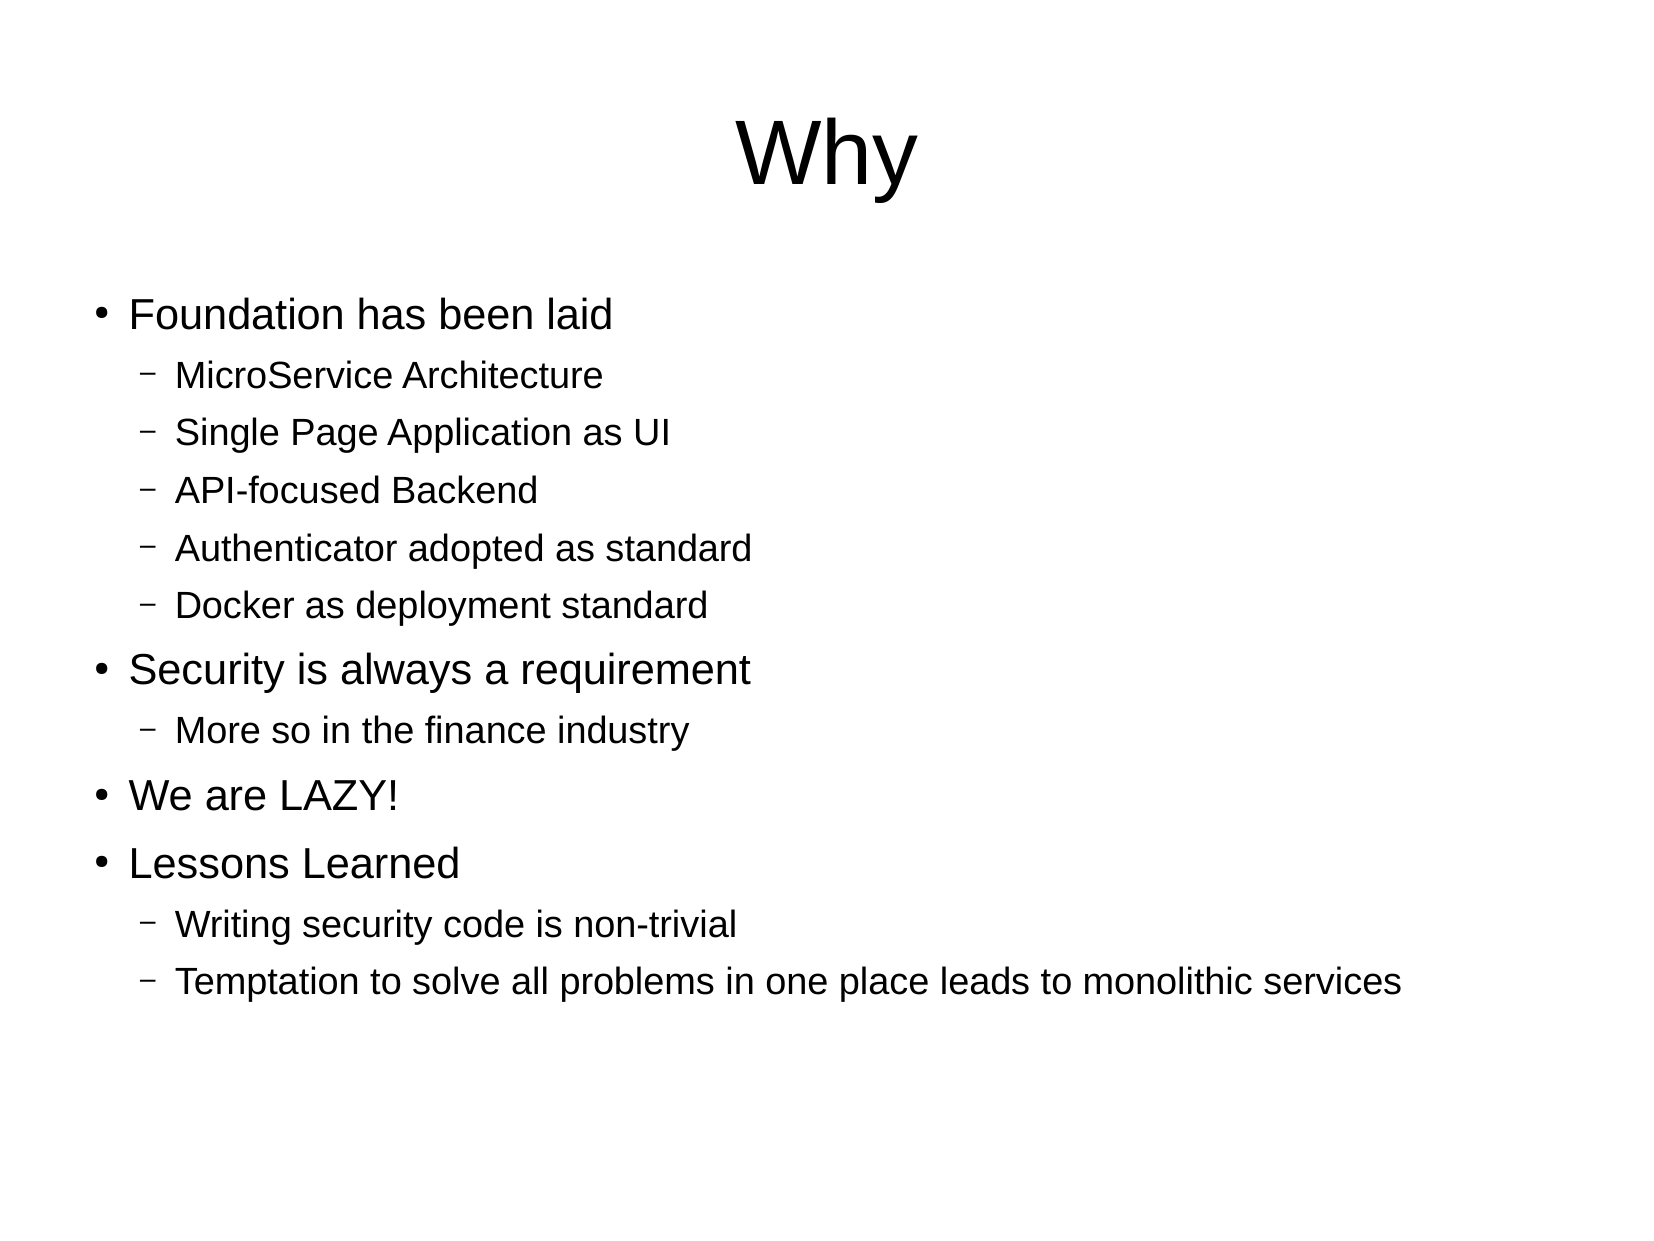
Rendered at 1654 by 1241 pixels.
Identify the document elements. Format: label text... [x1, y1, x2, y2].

list Foundation has been laid MicroService Architecture Single Page Application as UI API-focused Backend Authenticator adopted as standard Docker as deployment standard Security is always a requirement More so in the finance industry We are LAZY! Lessons Learned Writing security code is non-trivial Temptation to solve all problems in one place leads to monolithic services [82, 290, 1571, 1010]
title Why [82, 49, 1571, 257]
